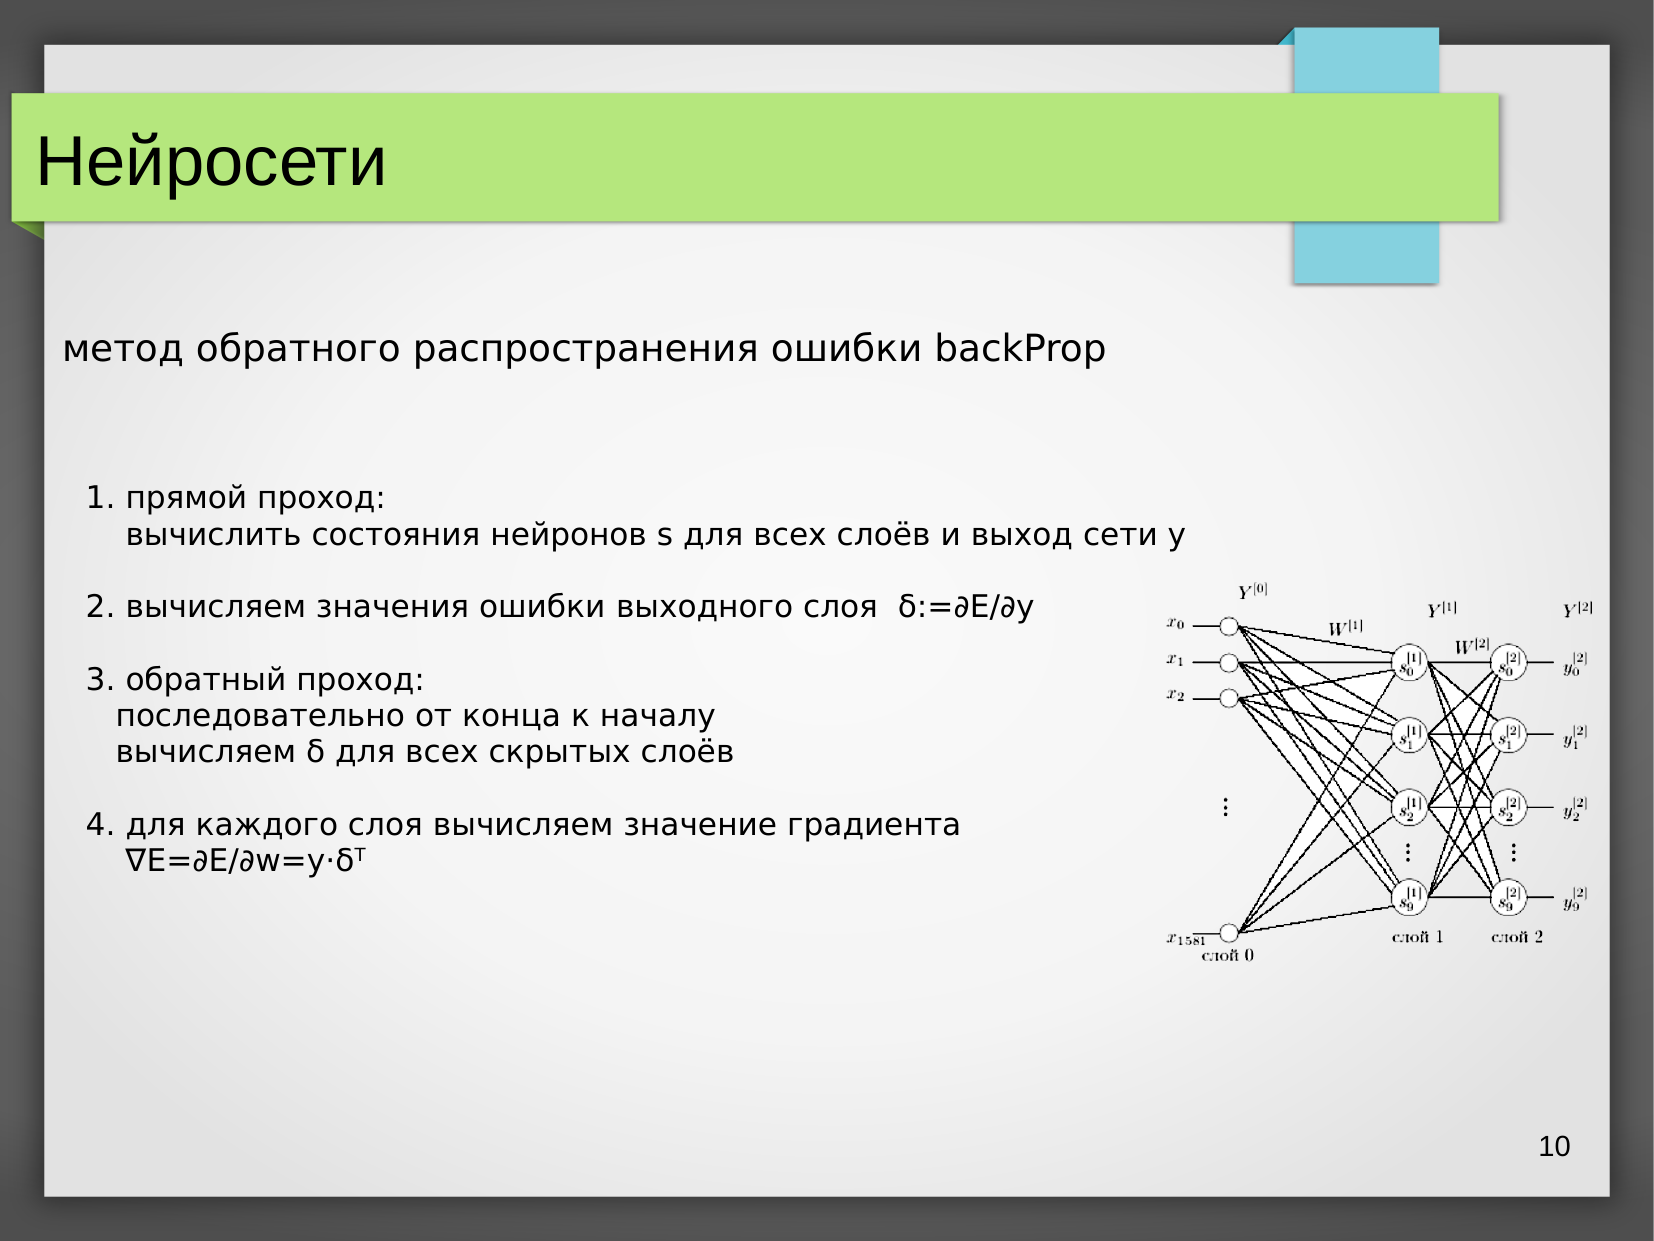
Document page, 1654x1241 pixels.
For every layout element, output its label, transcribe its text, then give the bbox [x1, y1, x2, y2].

picture [0, 0, 1654, 1241]
text_box 1. прямой проход: вычислить состояния нейронов s для всех слоёв и выход сети y 2. вычисляем значения ошибки выходного слоя δ:=∂E/∂y 3. обратный проход: последовательно от конца к началу вычисляем δ для всех скрытых слоёв 4. для каждого слоя вычисляем значение градиента ∇E=∂E/∂w=y⋅δT [70, 472, 1205, 923]
title Нейросети [35, 121, 1489, 201]
text_box метод обратного распространения ошибки backProp [47, 318, 1470, 378]
